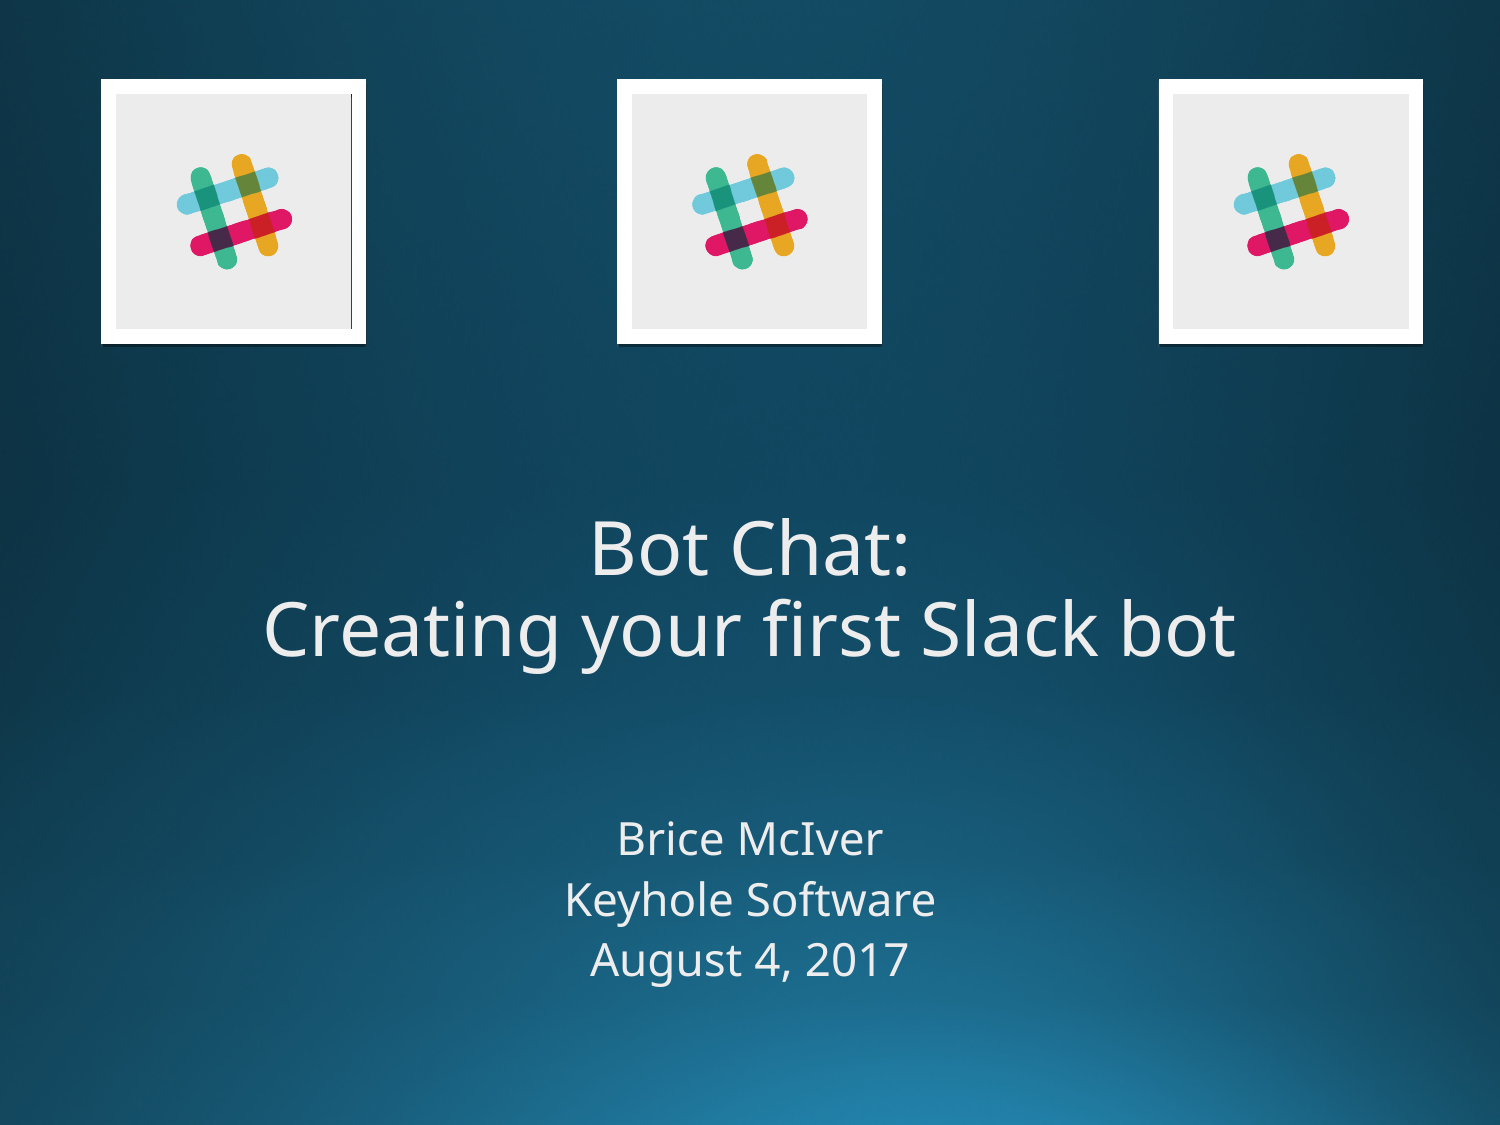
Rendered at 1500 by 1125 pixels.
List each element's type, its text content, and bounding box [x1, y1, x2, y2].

list Brice McIver Keyhole Software August 4, 2017 [103, 779, 1397, 1027]
picture [0, 0, 1500, 1125]
title Bot Chat: Creating your first Slack bot [103, 346, 1398, 838]
